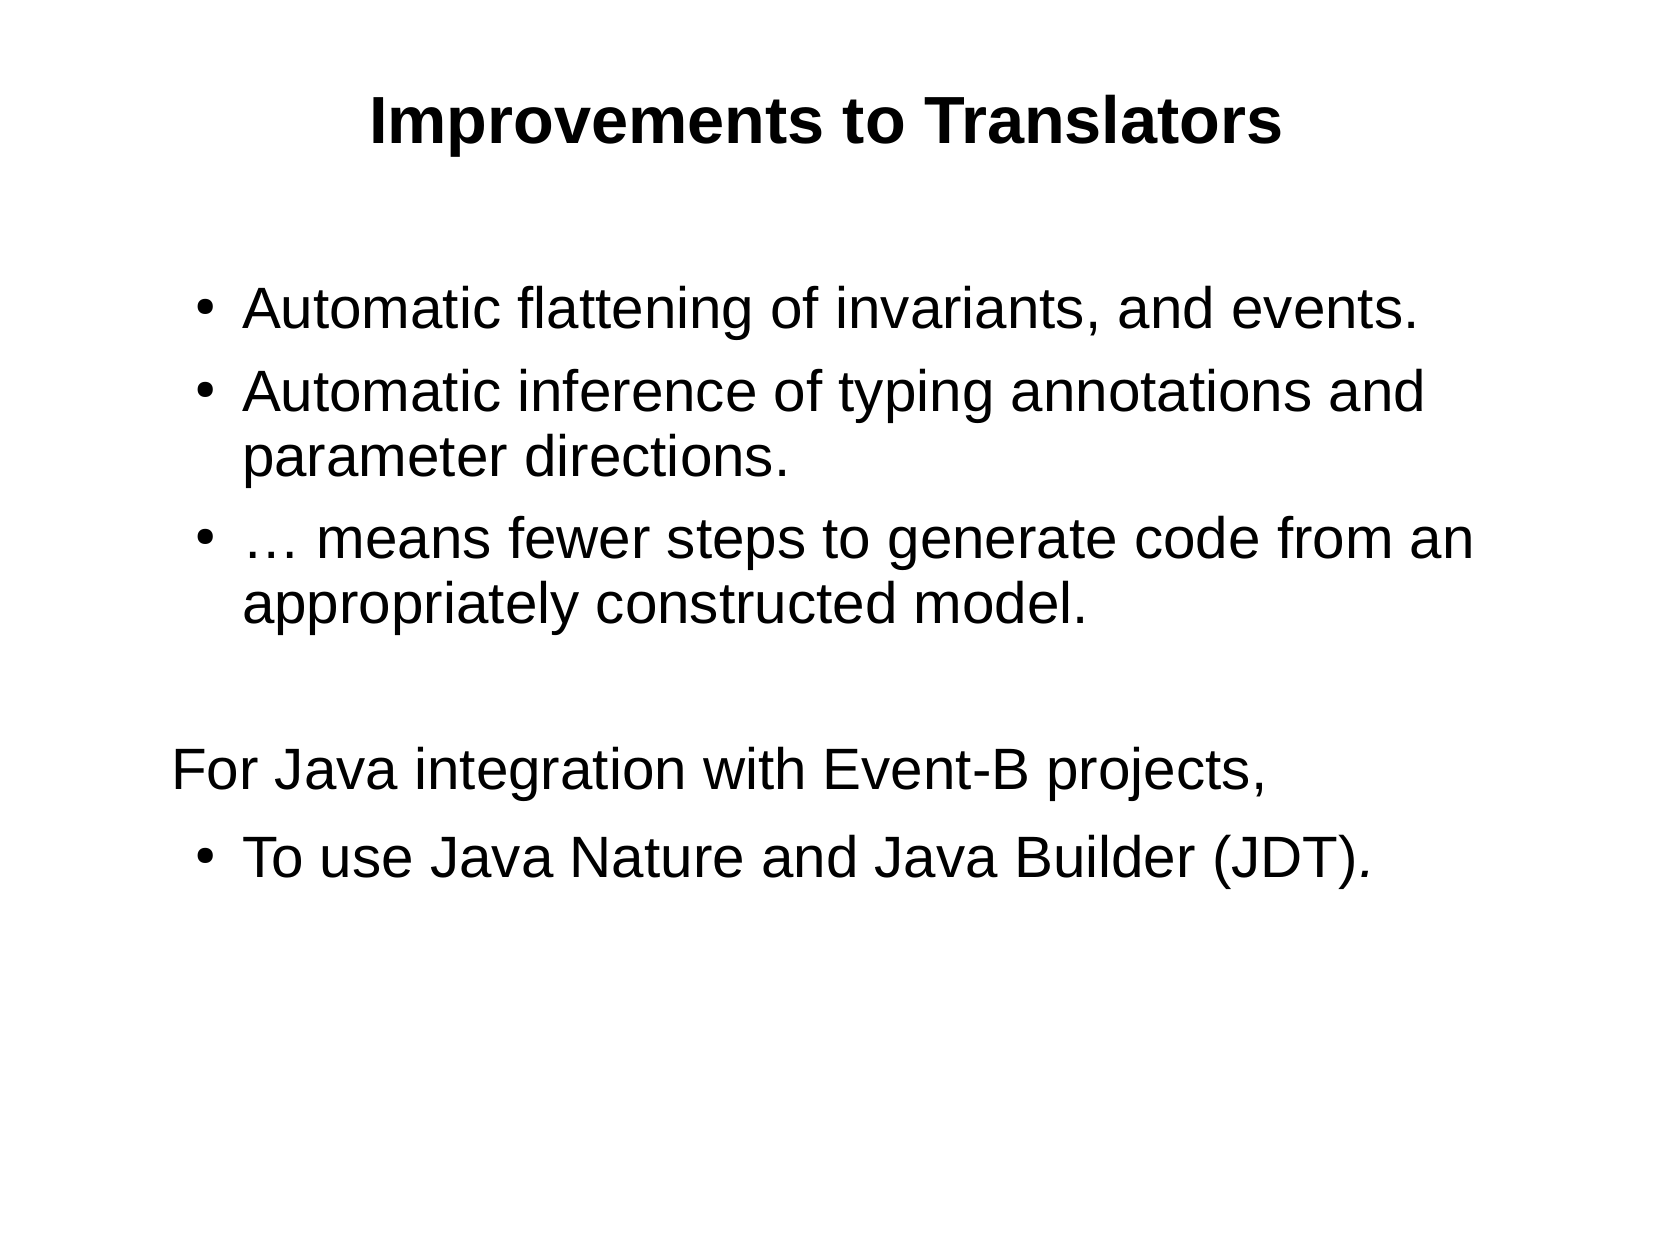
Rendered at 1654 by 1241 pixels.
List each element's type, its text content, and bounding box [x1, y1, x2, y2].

list Improvements to Translators Automatic flattening of invariants, and events. Automatic inference of typing annotations and parameter directions. … means fewer steps to generate code from an appropriately constructed model. For Java integration with Event-B projects, To use Java Nature and Java Builder (JDT). [29, 82, 1625, 1217]
